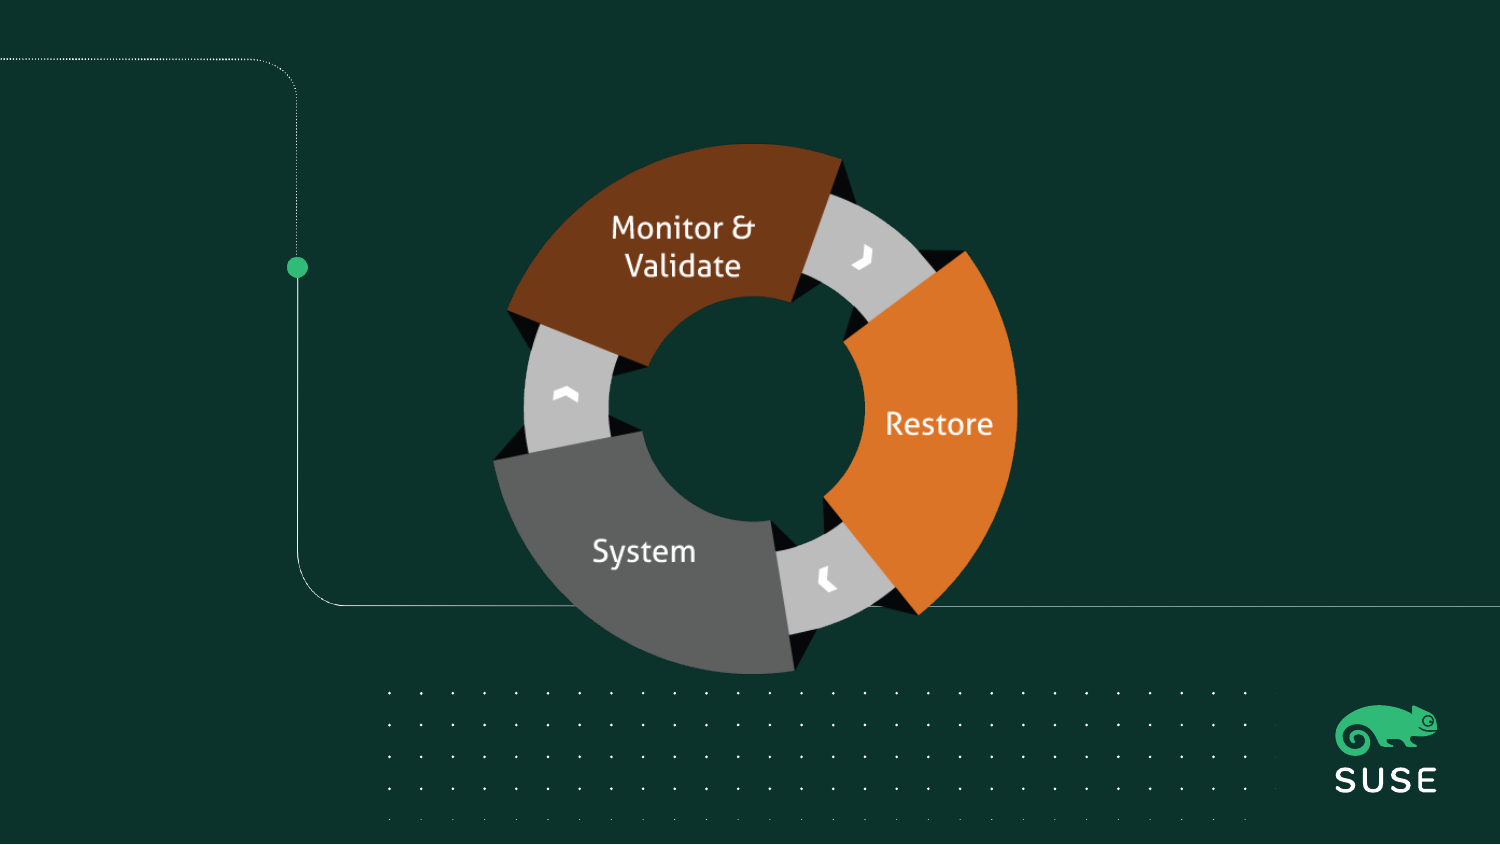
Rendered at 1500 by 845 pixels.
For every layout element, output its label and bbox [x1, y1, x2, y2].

picture [0, 58, 1500, 714]
